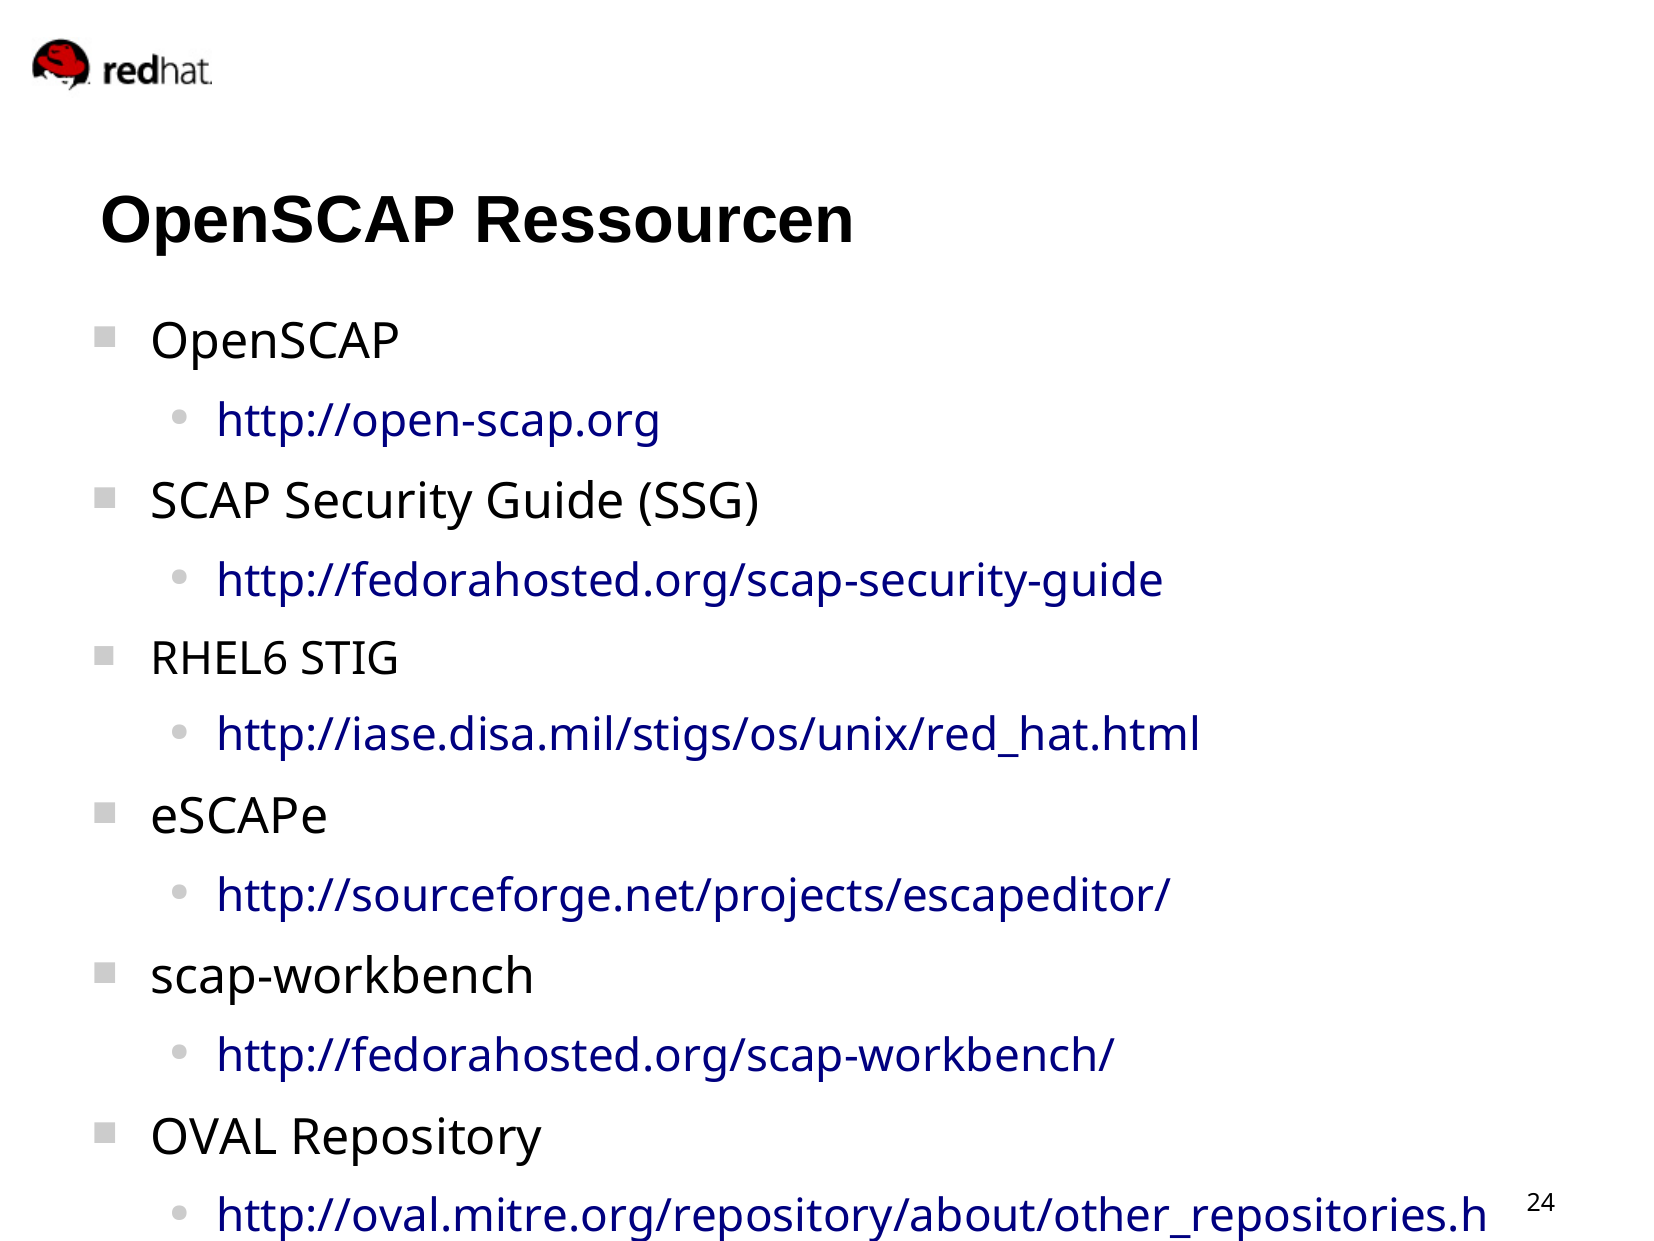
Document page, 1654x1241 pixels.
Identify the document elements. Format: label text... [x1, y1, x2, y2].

title OpenSCAP Ressourcen [100, 164, 1506, 275]
list OpenSCAP http://open-scap.org SCAP Security Guide (SSG) http://fedorahosted.org/scap-security-guide RHEL6 STIG http://iase.disa.mil/stigs/os/unix/red_hat.html eSCAPe http://sourceforge.net/projects/escapeditor/ scap-workbench http://fedorahosted.org/scap-workbench/ OVAL Repository http://oval.mitre.org/repository/about/other_repositories.html [94, 304, 1500, 1241]
picture [31, 37, 212, 98]
